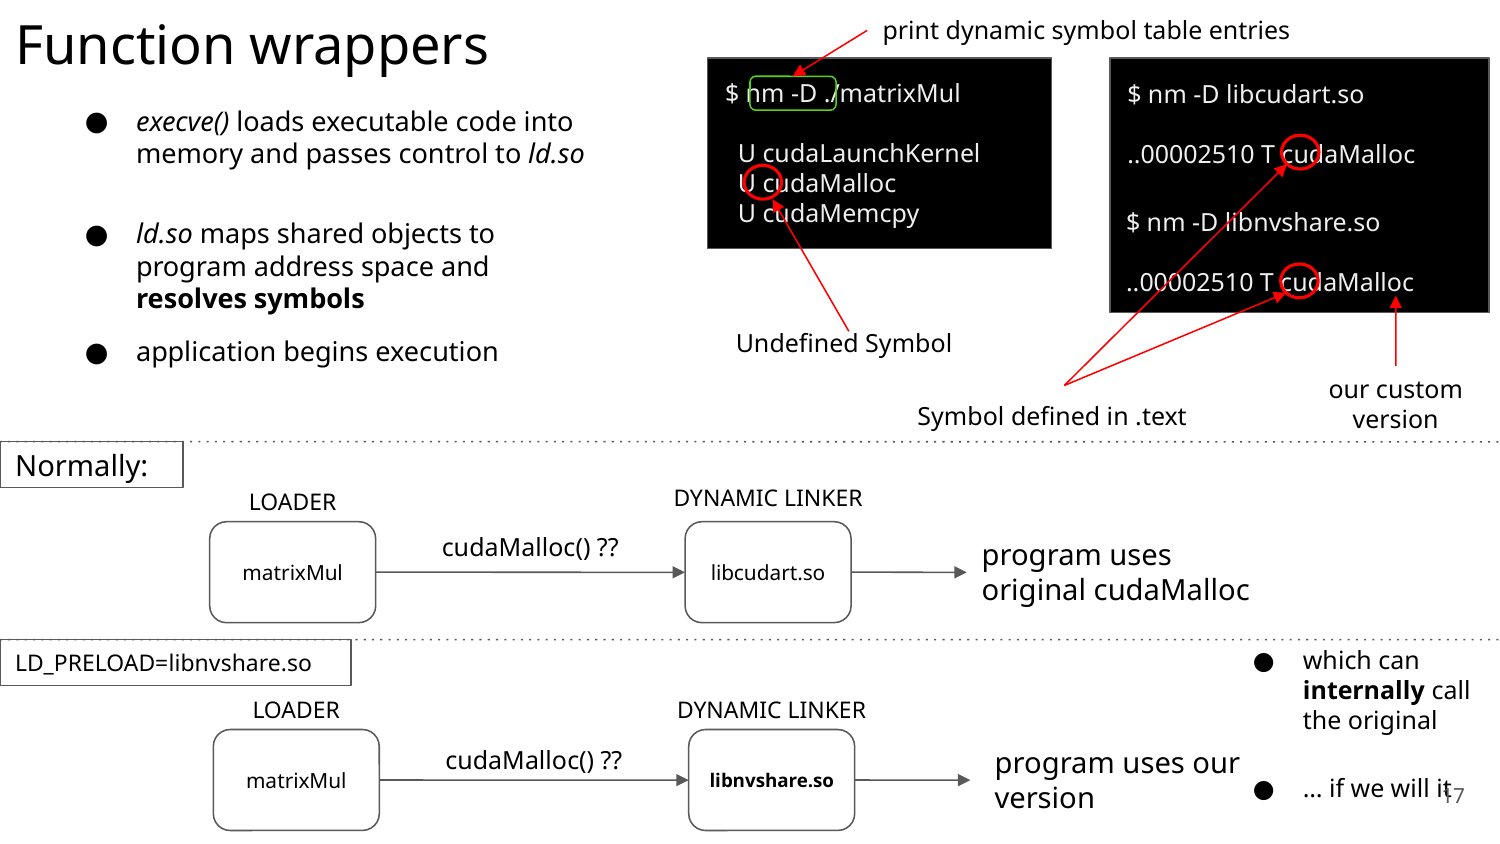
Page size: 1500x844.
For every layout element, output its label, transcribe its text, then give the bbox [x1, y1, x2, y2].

text_box [707, 58, 819, 249]
slide_number <number> [1389, 764, 1480, 830]
text_box LOADER [213, 472, 372, 527]
text_box LD_PRELOAD=libnvshare.so [0, 639, 352, 686]
text_box cudaMalloc() ?? [383, 729, 685, 790]
text_box print dynamic symbol table entries [867, 0, 1343, 61]
text_box program uses original cudaMalloc [966, 521, 1291, 622]
text_box $ nm -D ./matrixMul U cudaLaunchKernel U cudaMalloc U cudaMemcpy [751, 78, 835, 109]
text_box application begins execution [46, 319, 611, 383]
text_box DYNAMIC LINKER [647, 468, 889, 527]
text_box … if we will it [1212, 757, 1500, 818]
text_box $ nm -D ./matrixMul U cudaLaunchKernel U cudaMalloc U cudaMemcpy [709, 62, 1050, 243]
text_box Symbol defined in .text [902, 385, 1227, 446]
text_box [1109, 58, 1490, 313]
text_box $ nm -D libnvshare.so ..00002510 T cudaMalloc [1283, 266, 1316, 296]
text_box Undefined Symbol [720, 312, 994, 373]
text_box matrixMul [209, 521, 376, 623]
text_box libnvshare.so [688, 738, 855, 831]
text_box which can internally call the original [1212, 629, 1500, 750]
text_box LOADER [216, 680, 376, 736]
text_box libcudart.so [685, 527, 852, 623]
text_box Normally: [0, 441, 184, 488]
text_box execve() loads executable code into memory and passes control to ld.so [46, 89, 611, 185]
title Function wrappers [0, 0, 708, 91]
text_box ld.so maps shared objects to program address space and resolves symbols [46, 201, 611, 319]
text_box $ nm -D libnvshare.so ..00002510 T cudaMalloc [1141, 191, 1488, 312]
text_box our custom version [1295, 358, 1496, 449]
text_box program uses our version [979, 729, 1263, 830]
text_box $ nm -D libcudart.so ..00002510 T cudaMalloc [1284, 137, 1316, 167]
text_box [1262, 184, 1490, 313]
text_box [800, 58, 1052, 249]
text_box DYNAMIC LINKER [650, 680, 893, 738]
text_box matrixMul [213, 729, 380, 831]
text_box $ nm -D libnvshare.so ..00002510 T cudaMalloc [1111, 191, 1257, 312]
text_box cudaMalloc() ?? [380, 516, 681, 577]
text_box $ nm -D libcudart.so ..00002510 T cudaMalloc [1112, 63, 1490, 184]
